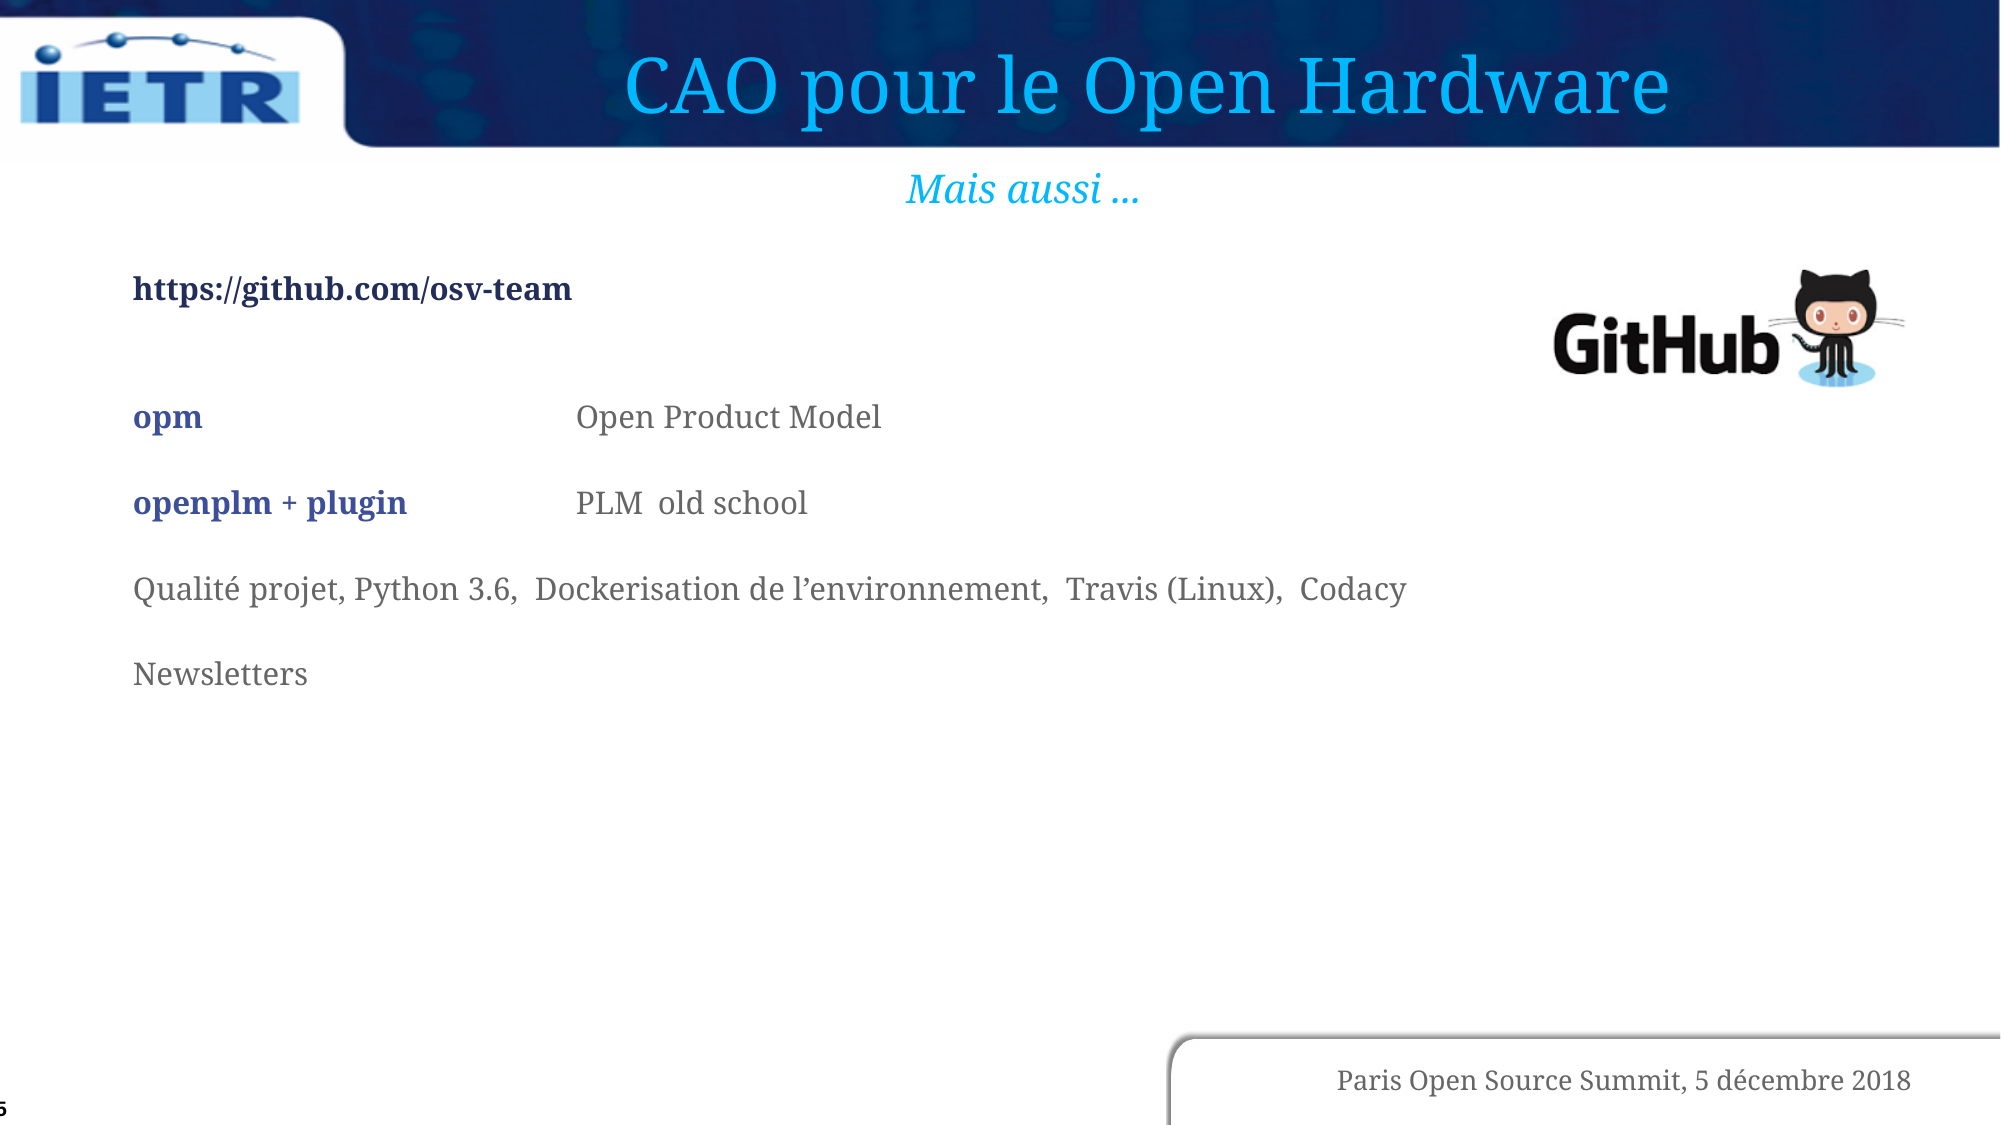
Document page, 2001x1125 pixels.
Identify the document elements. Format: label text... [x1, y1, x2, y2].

picture [1166, 1024, 2001, 1125]
text_box Paris Open Source Summit, 5 décembre 2018 [1867, 1054, 1982, 1106]
picture [1545, 221, 1914, 438]
text_box https://github.com/osv-team opm Open Product Model openplm + plugin PLM old school Qualité projet, Python 3.6, Dockerisation de l’environnement, Travis (Linux), Codacy Newsletters [118, 259, 1867, 1111]
text_box Mais aussi ... [891, 153, 1175, 247]
picture [0, 0, 2000, 165]
text_box CAO pour le Open Hardware [608, 23, 1652, 143]
